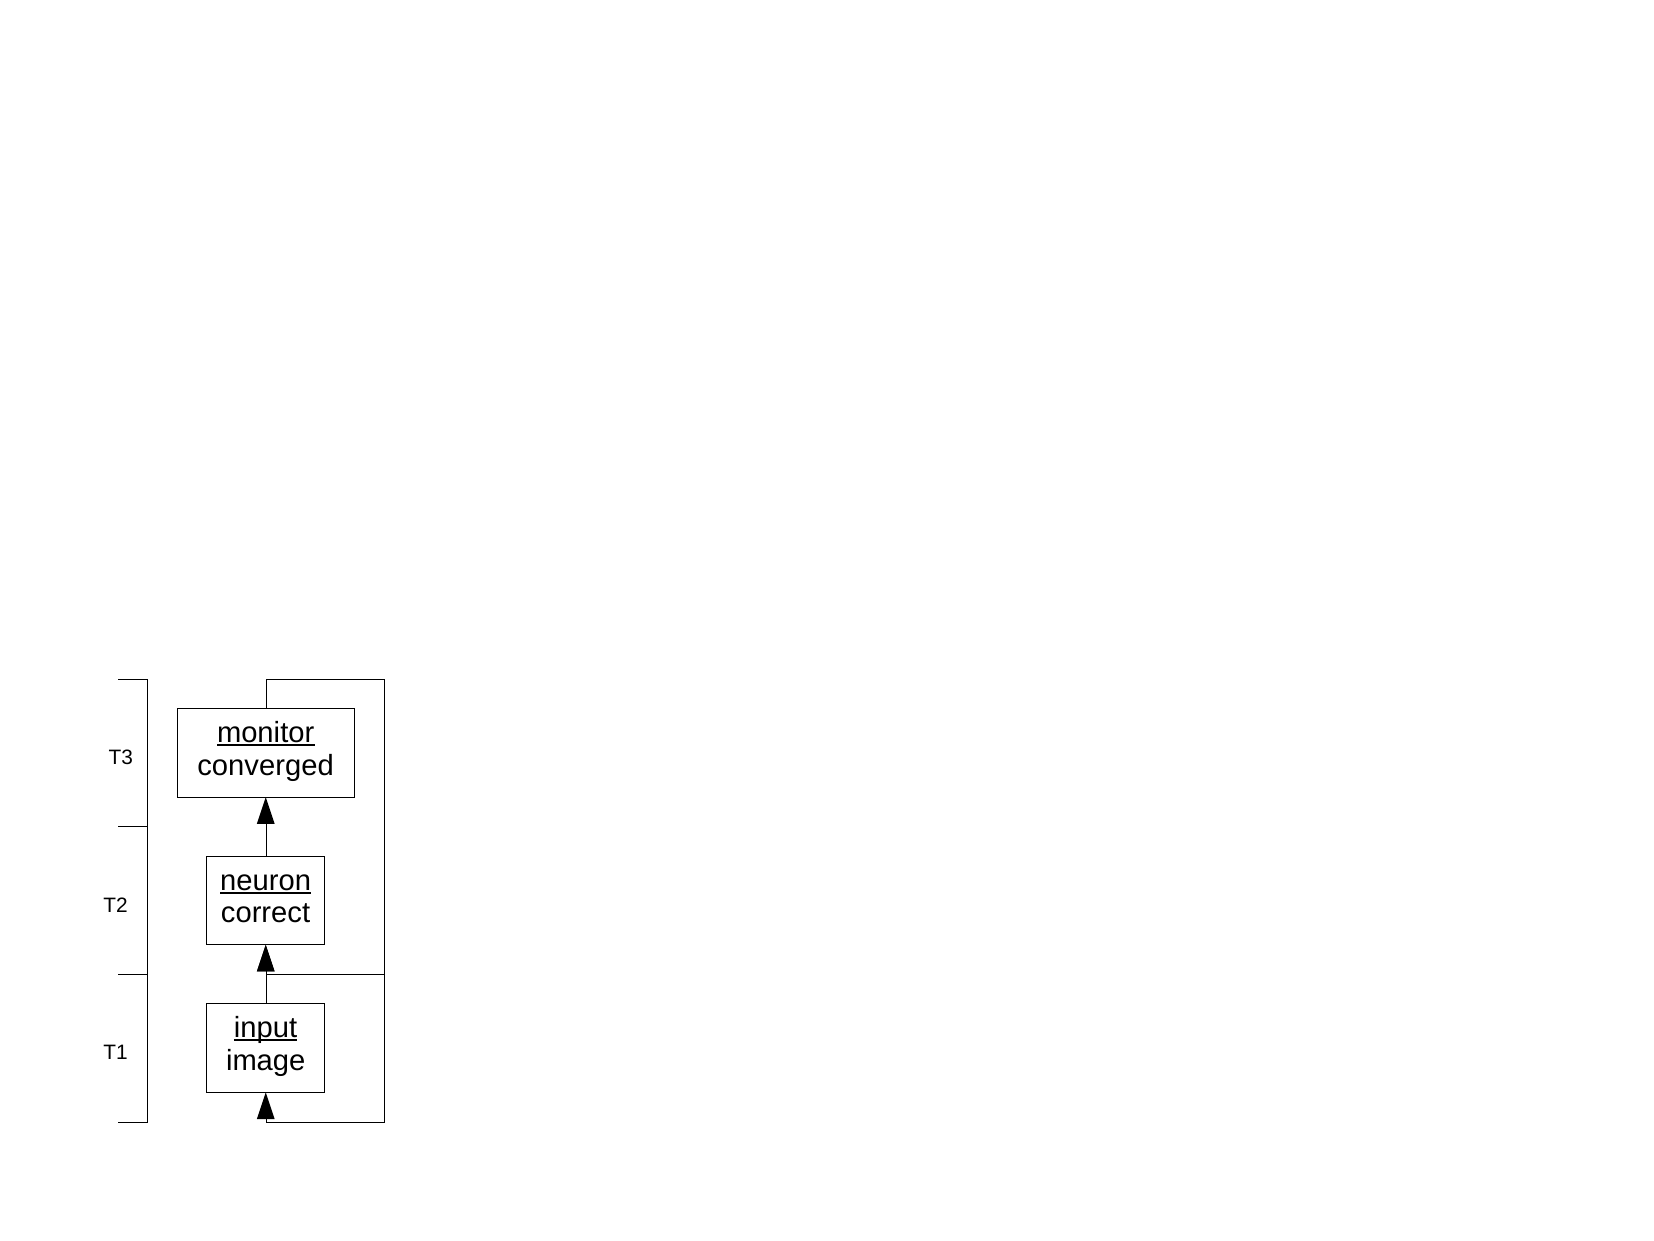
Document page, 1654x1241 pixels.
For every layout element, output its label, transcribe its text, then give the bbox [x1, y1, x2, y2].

text_box T3 [93, 738, 148, 777]
text_box T2 [88, 885, 143, 924]
text_box monitor converged [177, 708, 355, 798]
text_box T1 [88, 1033, 143, 1072]
text_box neuron correct [206, 856, 325, 945]
text_box input image [206, 1003, 325, 1093]
